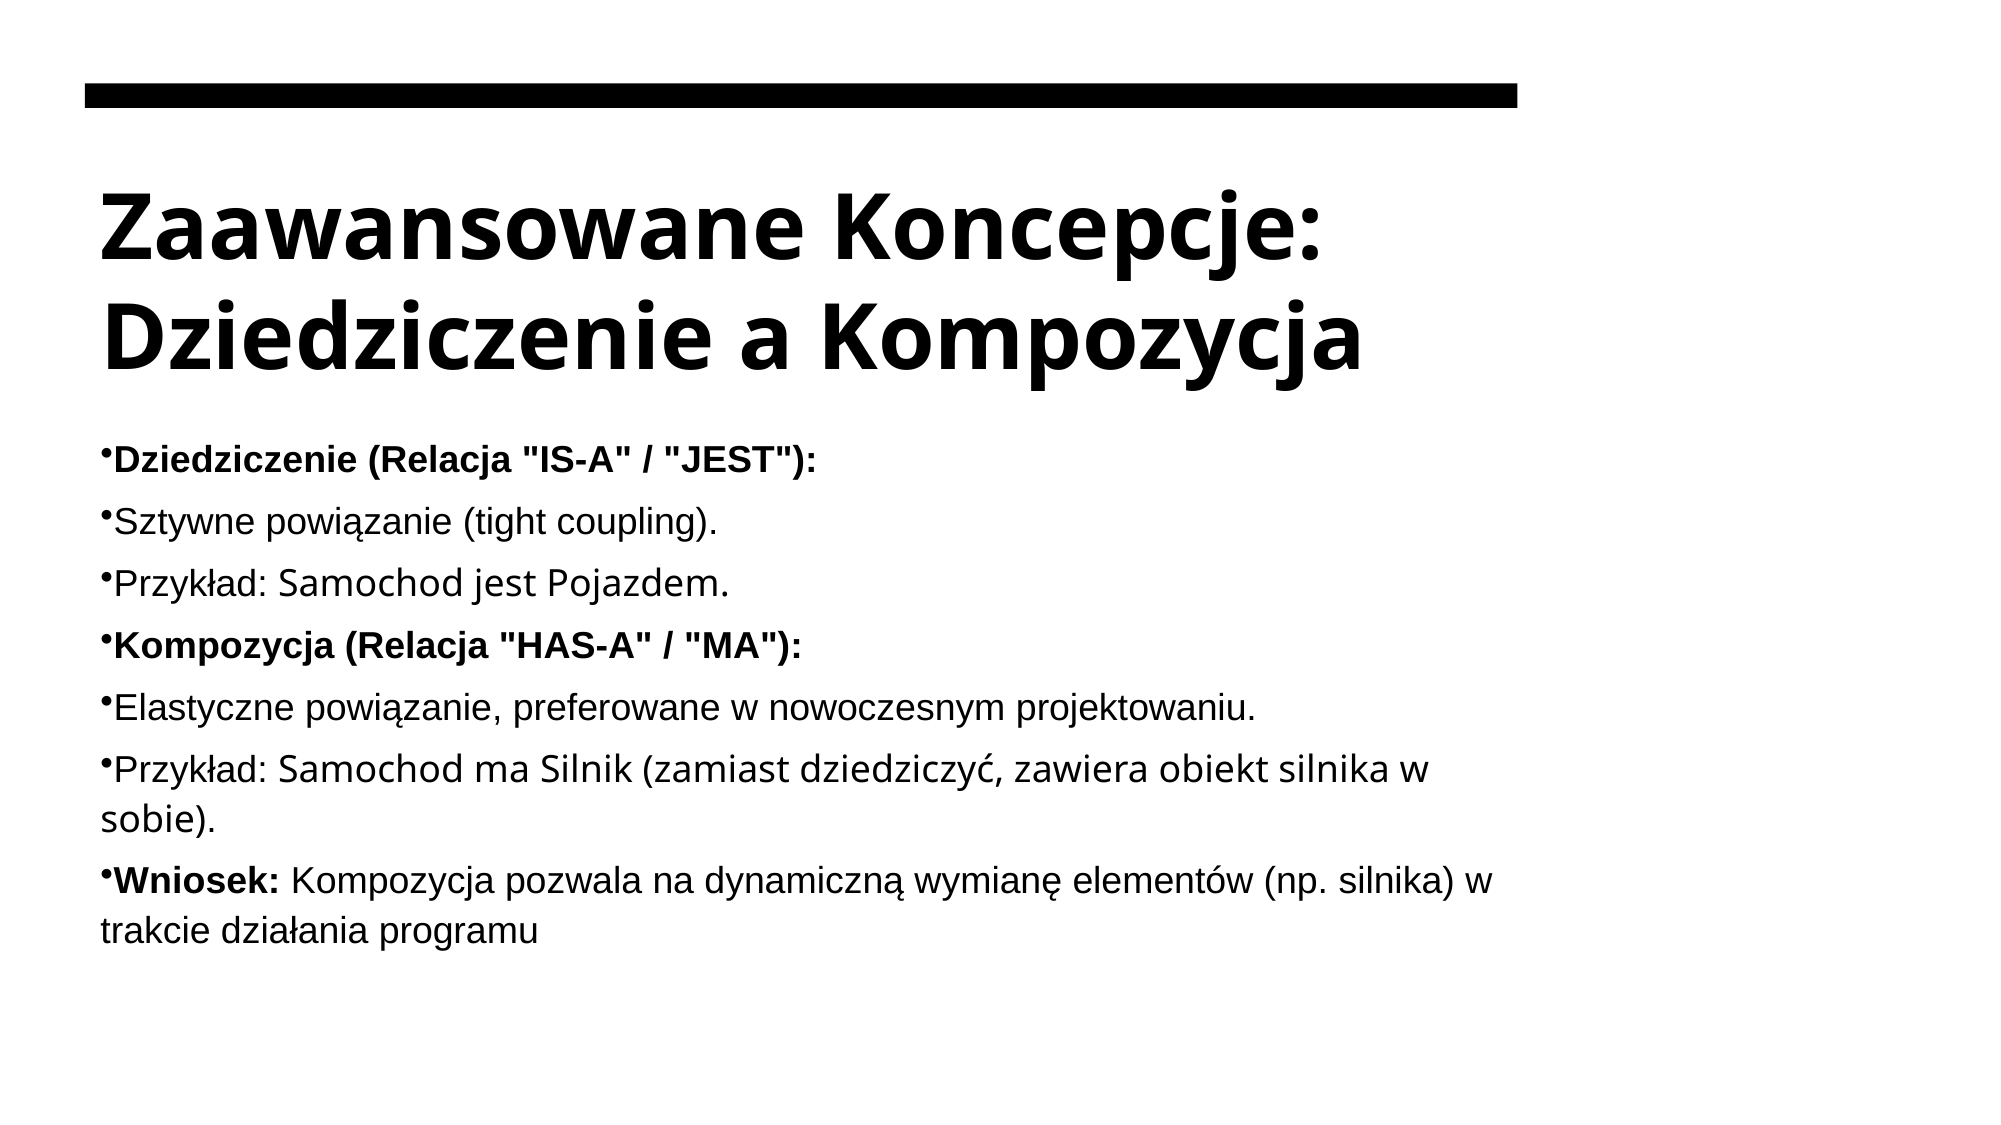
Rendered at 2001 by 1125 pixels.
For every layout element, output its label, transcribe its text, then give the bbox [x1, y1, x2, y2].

text_box [84, 83, 1518, 108]
list Dziedziczenie (Relacja "IS-A" / "JEST"): Sztywne powiązanie (tight coupling). Przykład: Samochod jest Pojazdem. Kompozycja (Relacja "HAS-A" / "MA"): Elastyczne powiązanie, preferowane w nowoczesnym projektowaniu. Przykład: Samochod ma Silnik (zamiast dziedziczyć, zawiera obiekt silnika w sobie). Wniosek: Kompozycja pozwala na dynamiczną wymianę elementów (np. silnika) w trakcie działania programu [85, 423, 1518, 1041]
title Zaawansowane Koncepcje: Dziedziczenie a Kompozycja [85, 160, 1518, 401]
